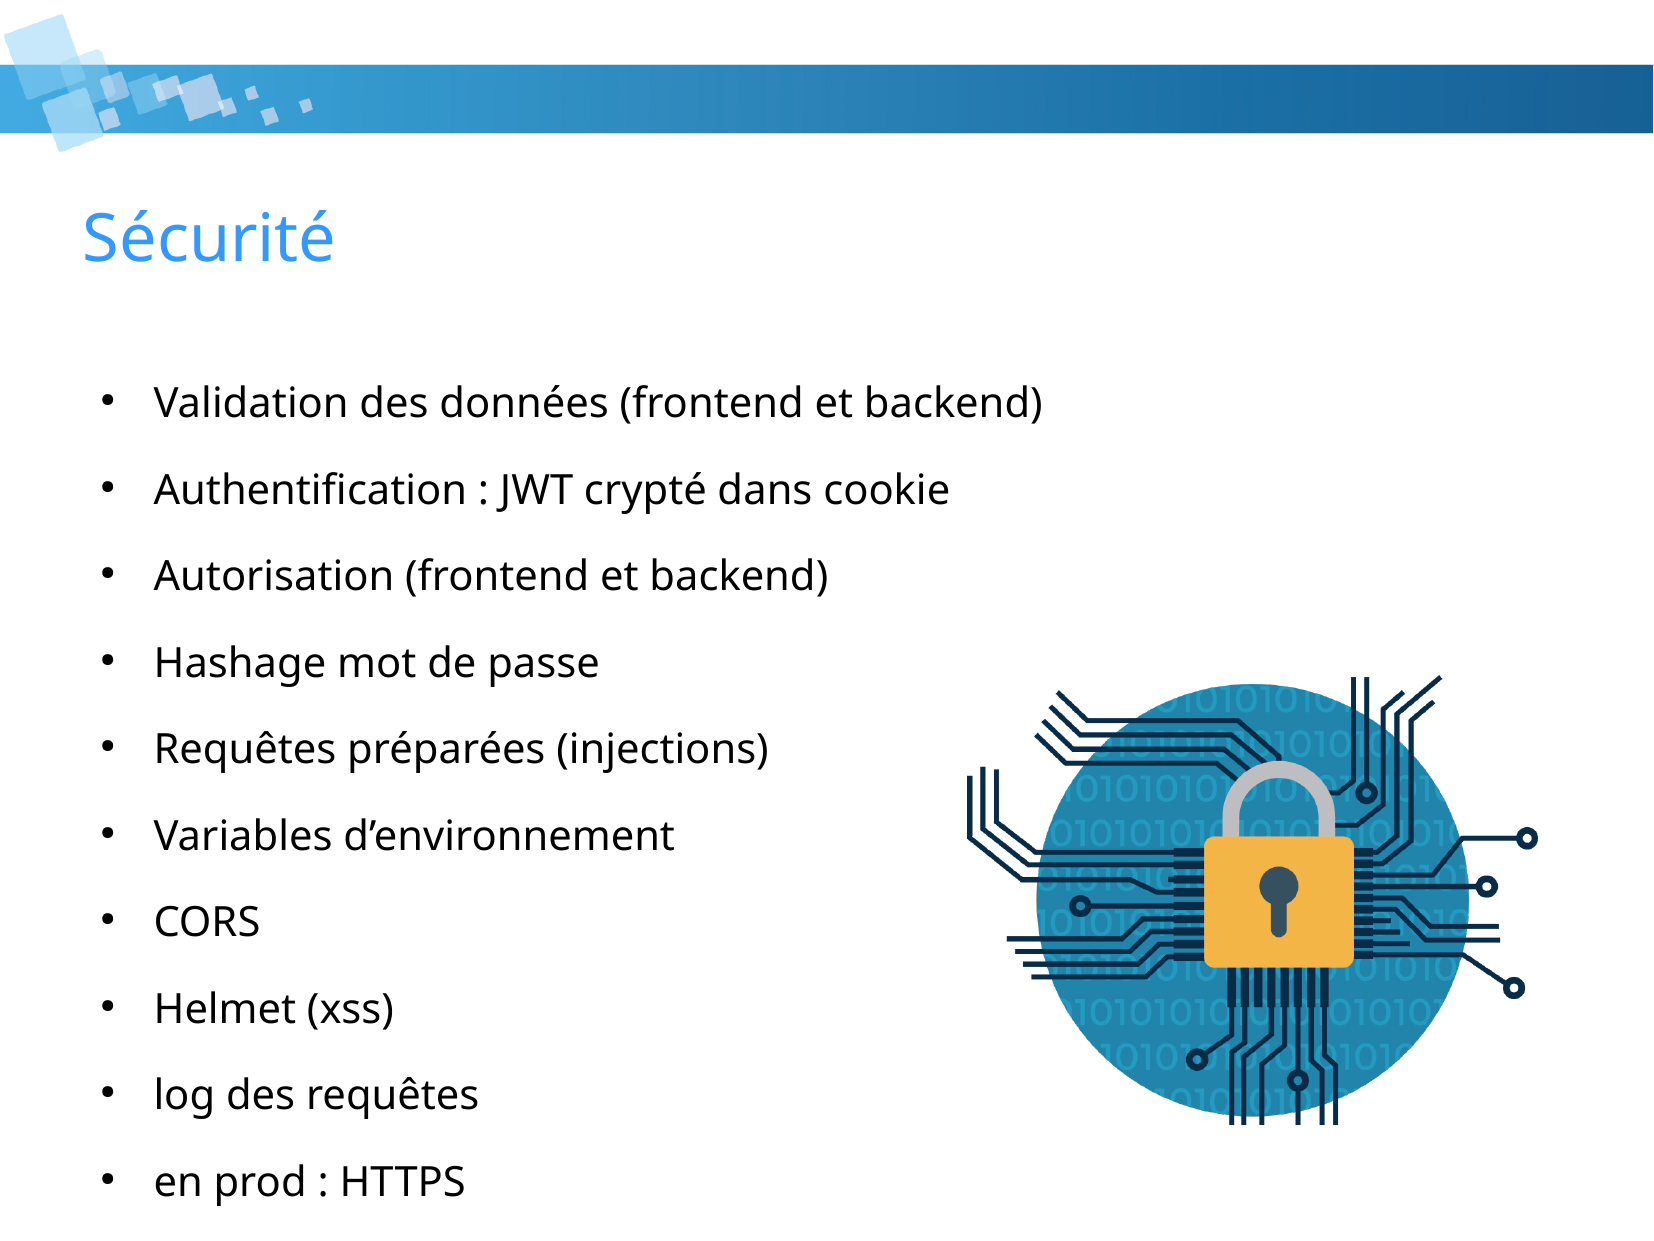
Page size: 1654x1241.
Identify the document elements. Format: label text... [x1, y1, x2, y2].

title Sécurité [82, 132, 1571, 340]
list Validation des données (frontend et backend) Authentification : JWT crypté dans cookie Autorisation (frontend et backend) Hashage mot de passe Requêtes préparées (injections) Variables d’environnement CORS Helmet (xss) log des requêtes en prod : HTTPS [82, 372, 1571, 1201]
picture [0, 0, 1653, 1238]
